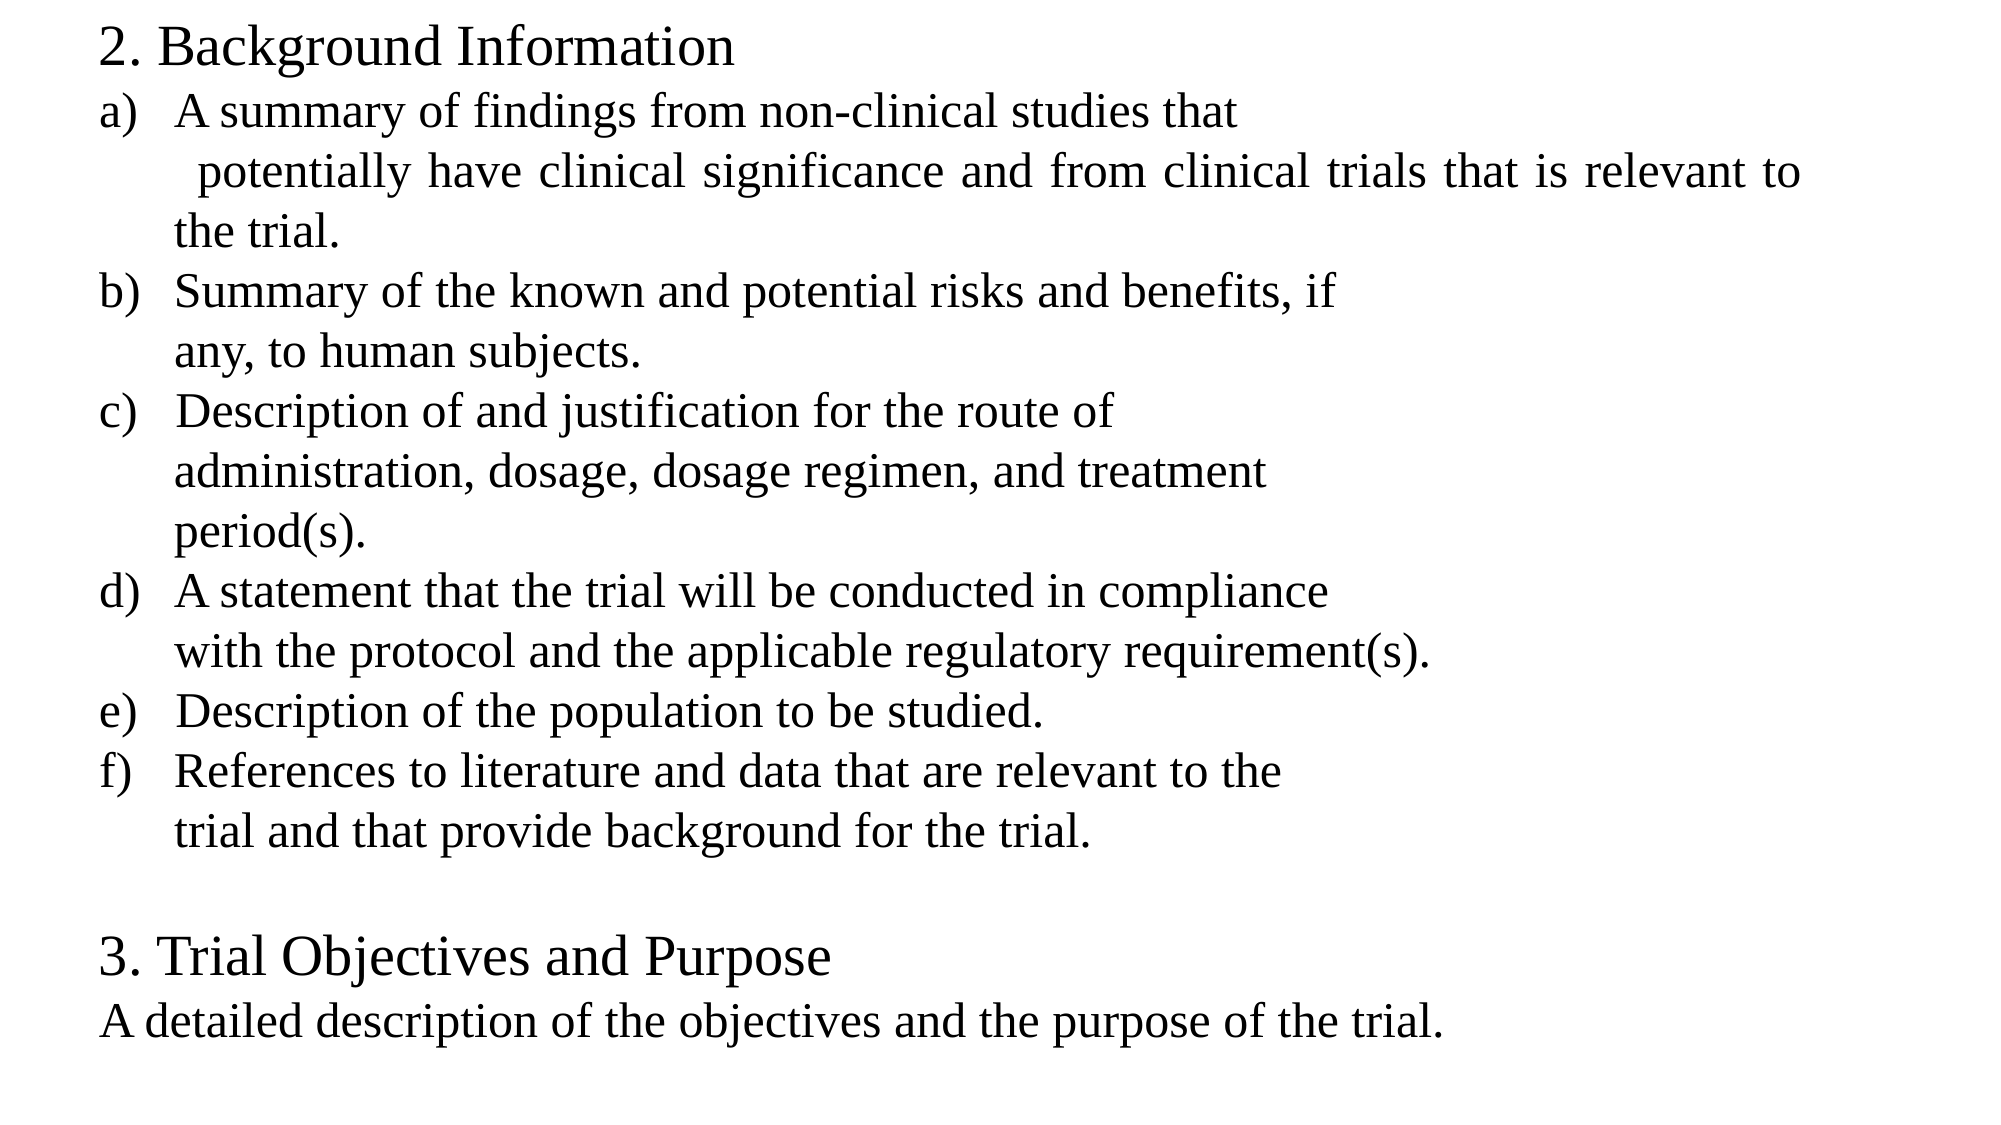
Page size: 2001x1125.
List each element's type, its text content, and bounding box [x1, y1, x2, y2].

text_box 2. Background Information A summary of findings from non-clinical studies that potentially have clinical significance and from clinical trials that is relevant to the trial. Summary of the known and potential risks and benefits, if any, to human subjects. c) Description of and justification for the route of administration, dosage, dosage regimen, and treatment period(s). A statement that the trial will be conducted in compliance with the protocol and the applicable regulatory requirement(s). e) Description of the population to be studied. References to literature and data that are relevant to the trial and that provide background for the trial. 3. Trial Objectives and Purpose A detailed description of the objectives and the purpose of the trial. [84, 0, 1819, 1125]
